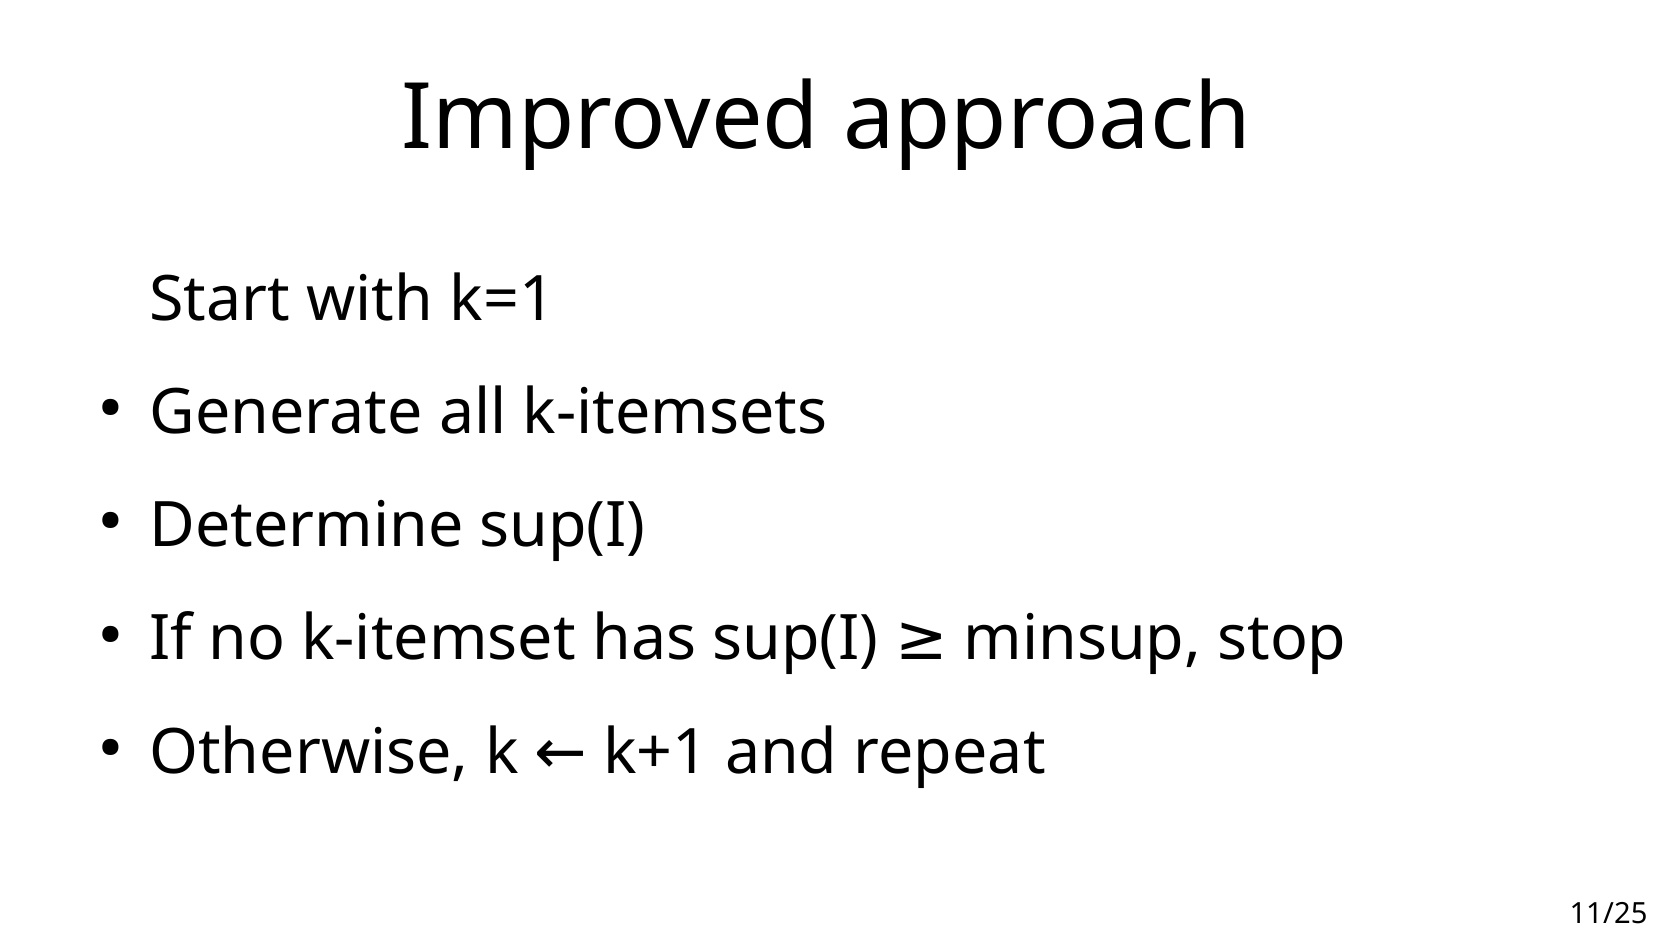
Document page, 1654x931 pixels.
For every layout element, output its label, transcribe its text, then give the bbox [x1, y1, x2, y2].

list Start with k=1 Generate all k-itemsets Determine sup(I) If no k-itemset has sup(I) ≥ minsup, stop Otherwise, k ← k+1 and repeat [82, 253, 1571, 793]
title Improved approach [82, 1, 1571, 226]
